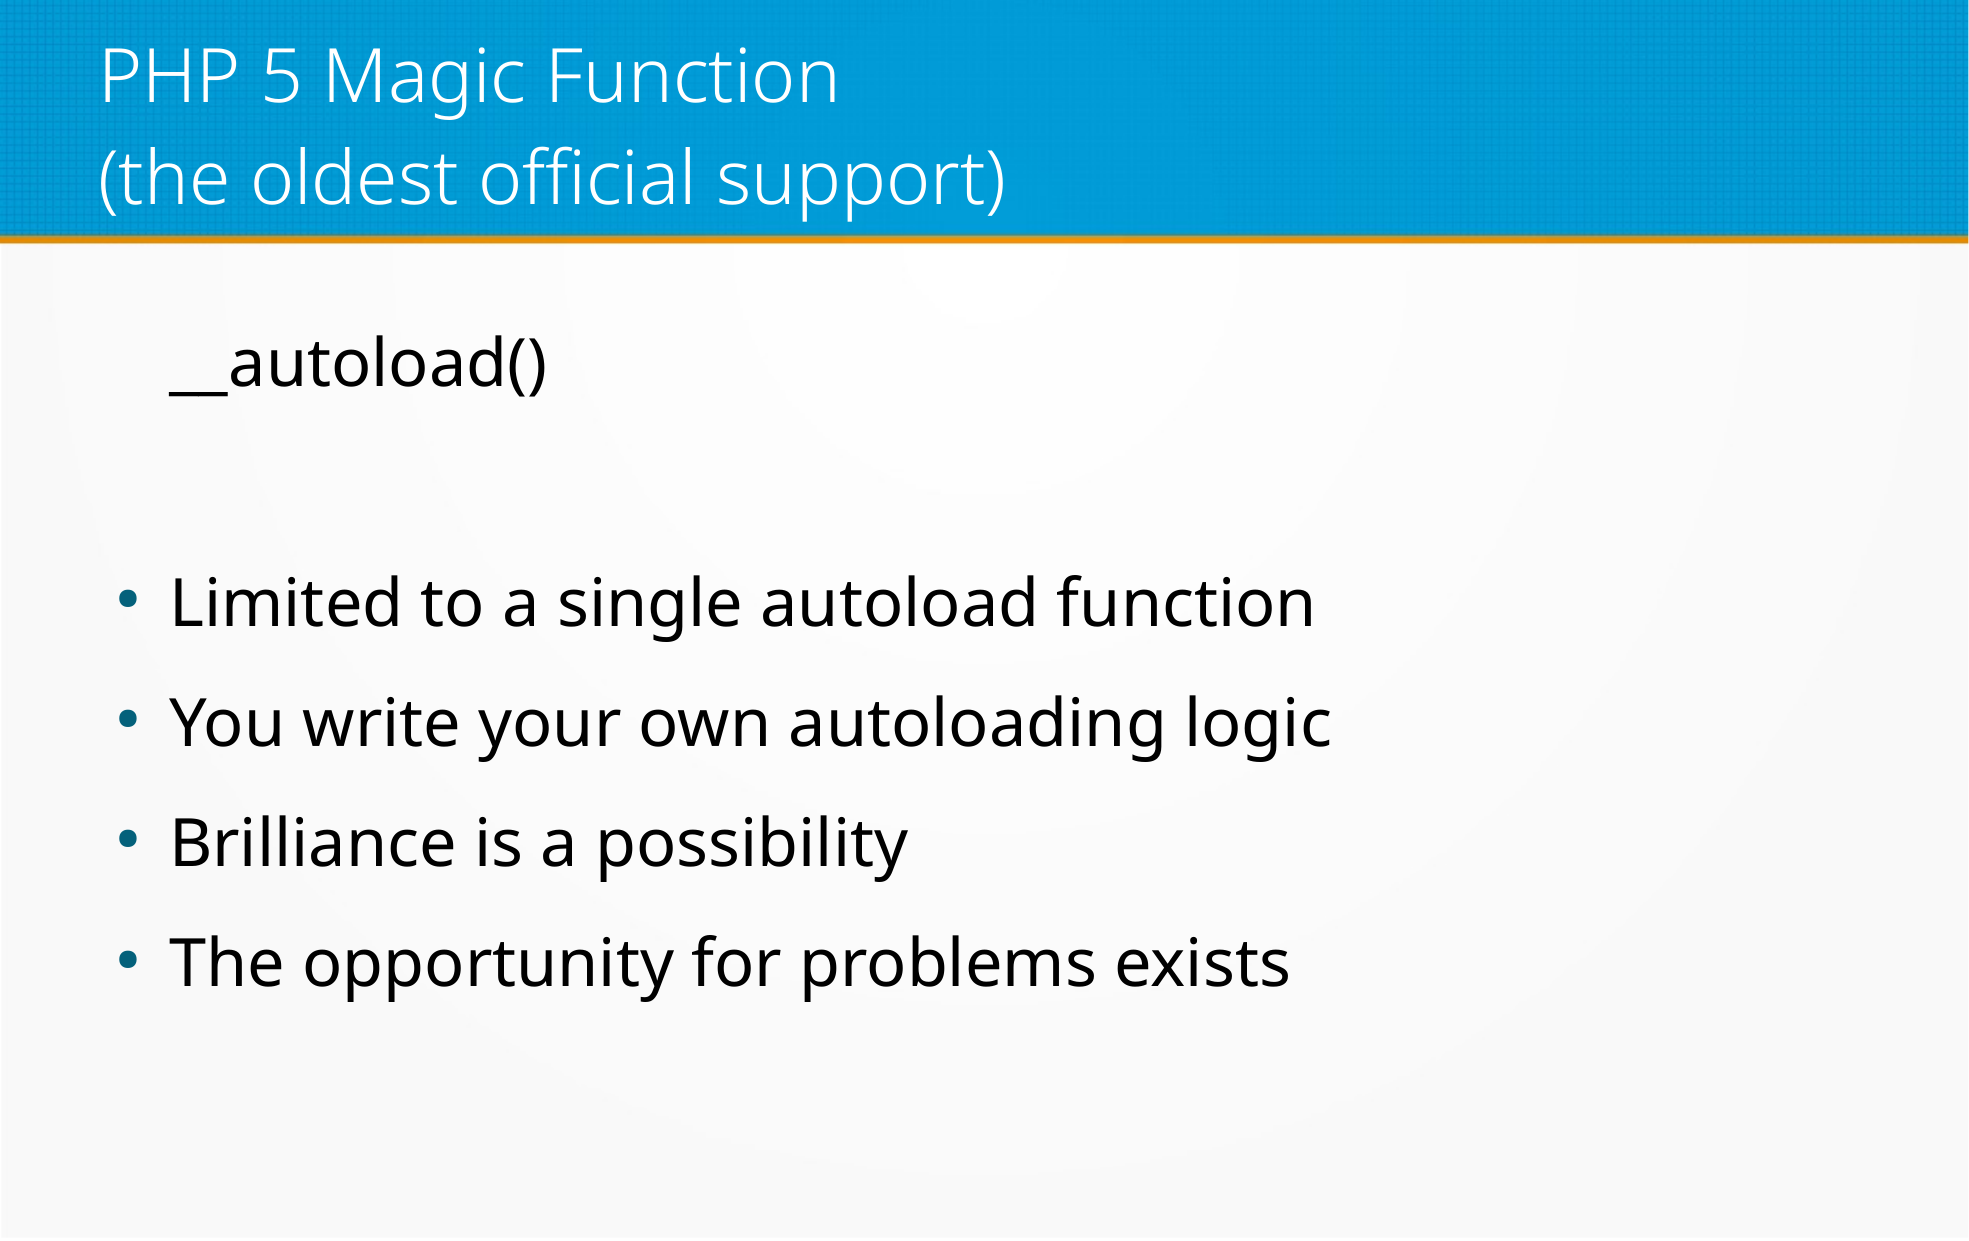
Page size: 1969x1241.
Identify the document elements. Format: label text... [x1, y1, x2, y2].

list __autoload() Limited to a single autoload function You write your own autoloading logic Brilliance is a possibility The opportunity for problems exists [98, 315, 1861, 1081]
picture [0, 233, 1969, 1241]
title PHP 5 Magic Function (the oldest official support) [98, 19, 1870, 227]
